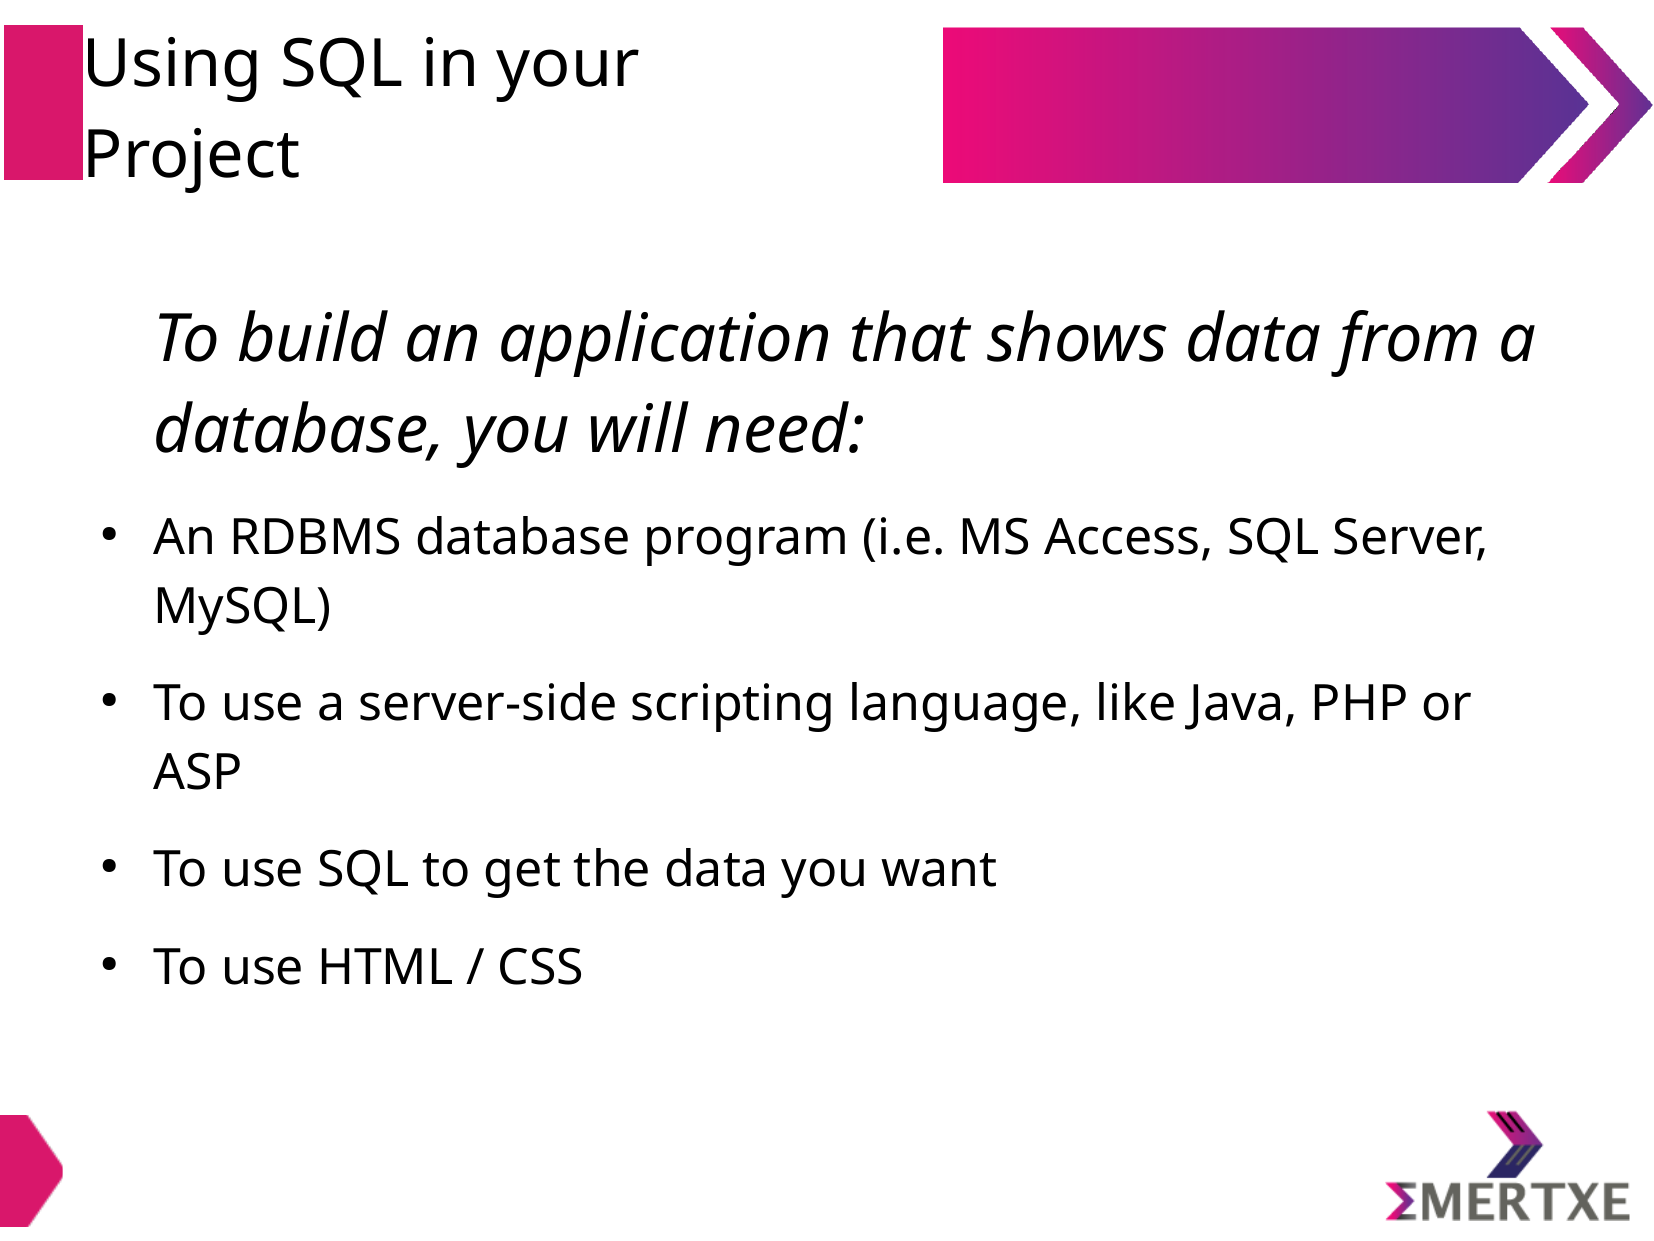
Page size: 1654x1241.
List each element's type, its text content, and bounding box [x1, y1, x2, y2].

list To build an application that shows data from a database, you will need: An RDBMS database program (i.e. MS Access, SQL Server, MySQL) To use a server-side scripting language, like Java, PHP or ASP To use SQL to get the data you want To use HTML / CSS [82, 290, 1571, 1010]
title Using SQL in your Project [82, 2, 1571, 210]
picture [1385, 1107, 1631, 1221]
picture [1571, 27, 1653, 183]
